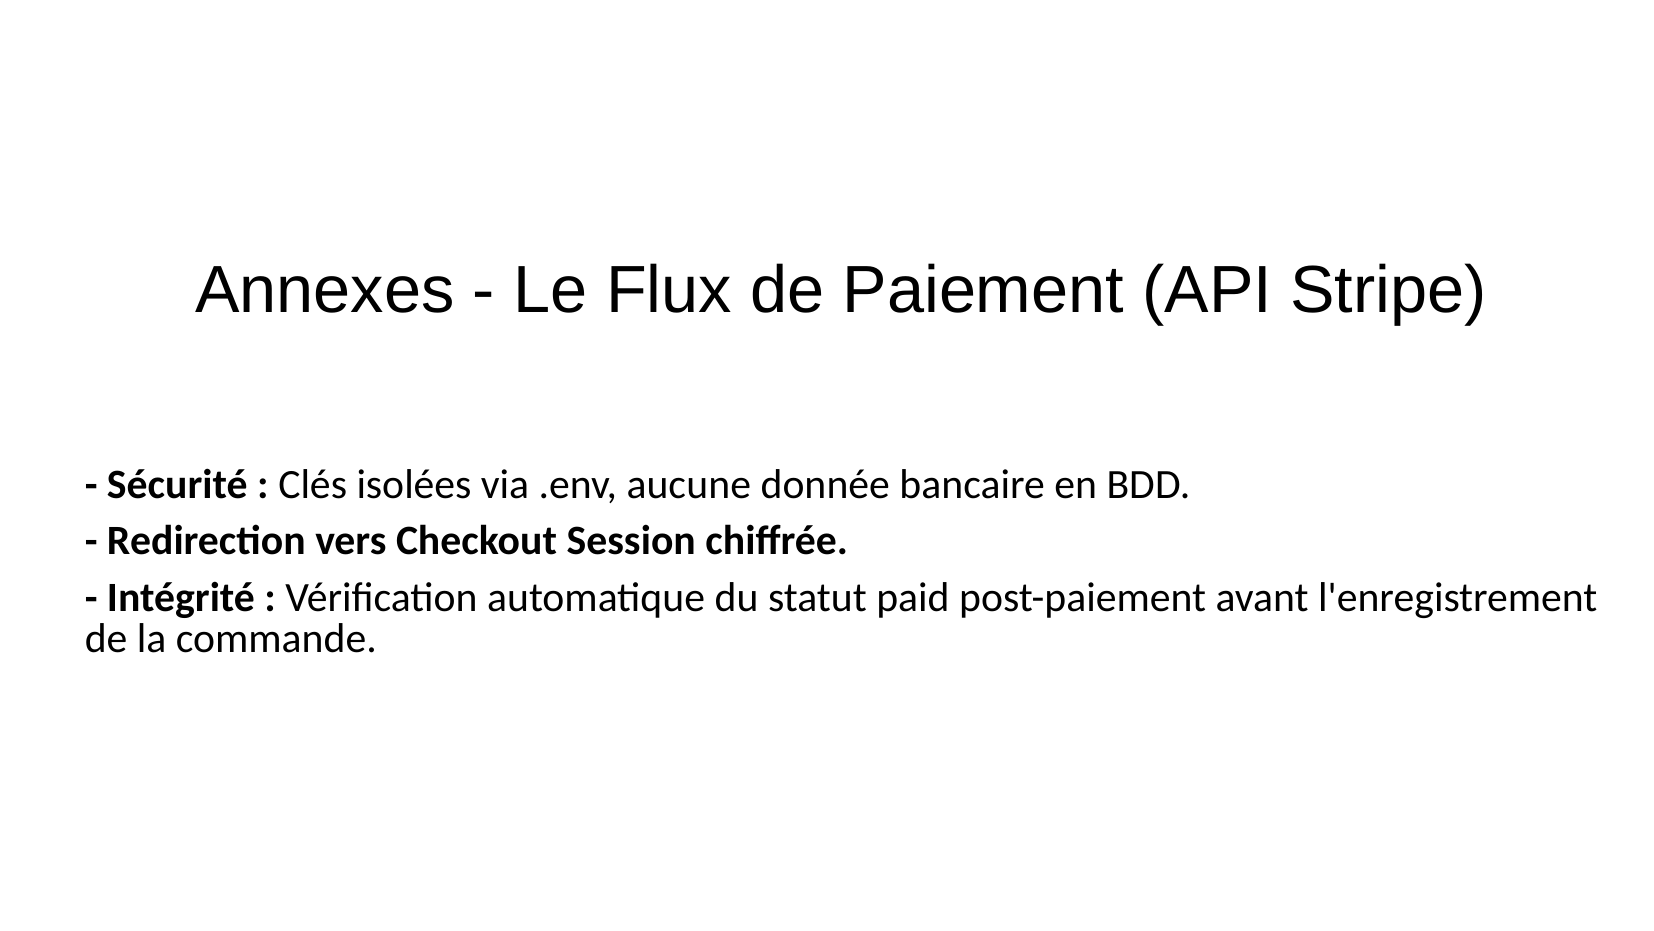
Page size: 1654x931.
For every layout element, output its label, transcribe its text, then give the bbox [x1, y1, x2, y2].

subtitle Annexes - Le Flux de Paiement (API Stripe) - Sécurité : Clés isolées via .env, aucune donnée bancaire en BDD. - Redirection vers Checkout Session chiffrée. - Intégrité : Vérification automatique du statut paid post-paiement avant l'enregistrement de la commande. [58, 47, 1624, 916]
